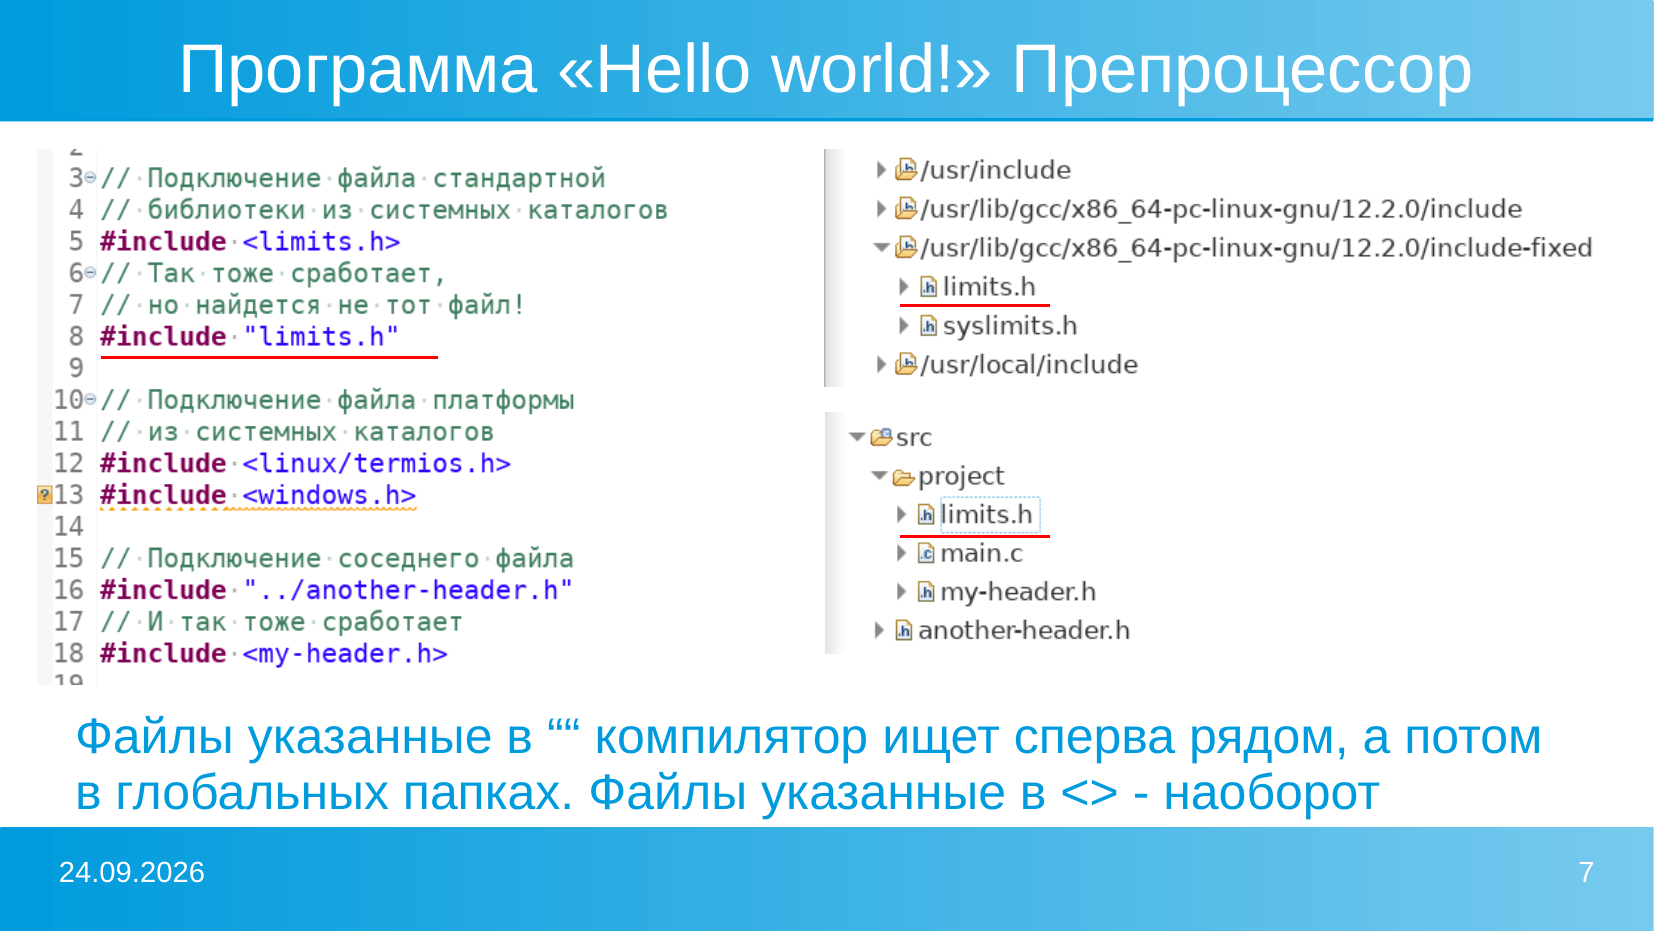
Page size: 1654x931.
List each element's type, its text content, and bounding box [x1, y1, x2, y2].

picture [825, 412, 1275, 654]
list Файлы указанные в ““ компилятор ищет сперва рядом, а потом в глобальных папках. Файлы указанные в <> - наоборот [75, 708, 1576, 800]
picture [824, 149, 1631, 387]
title Программа «Hello world!» Препроцессор [59, 29, 1595, 108]
picture [37, 149, 713, 685]
